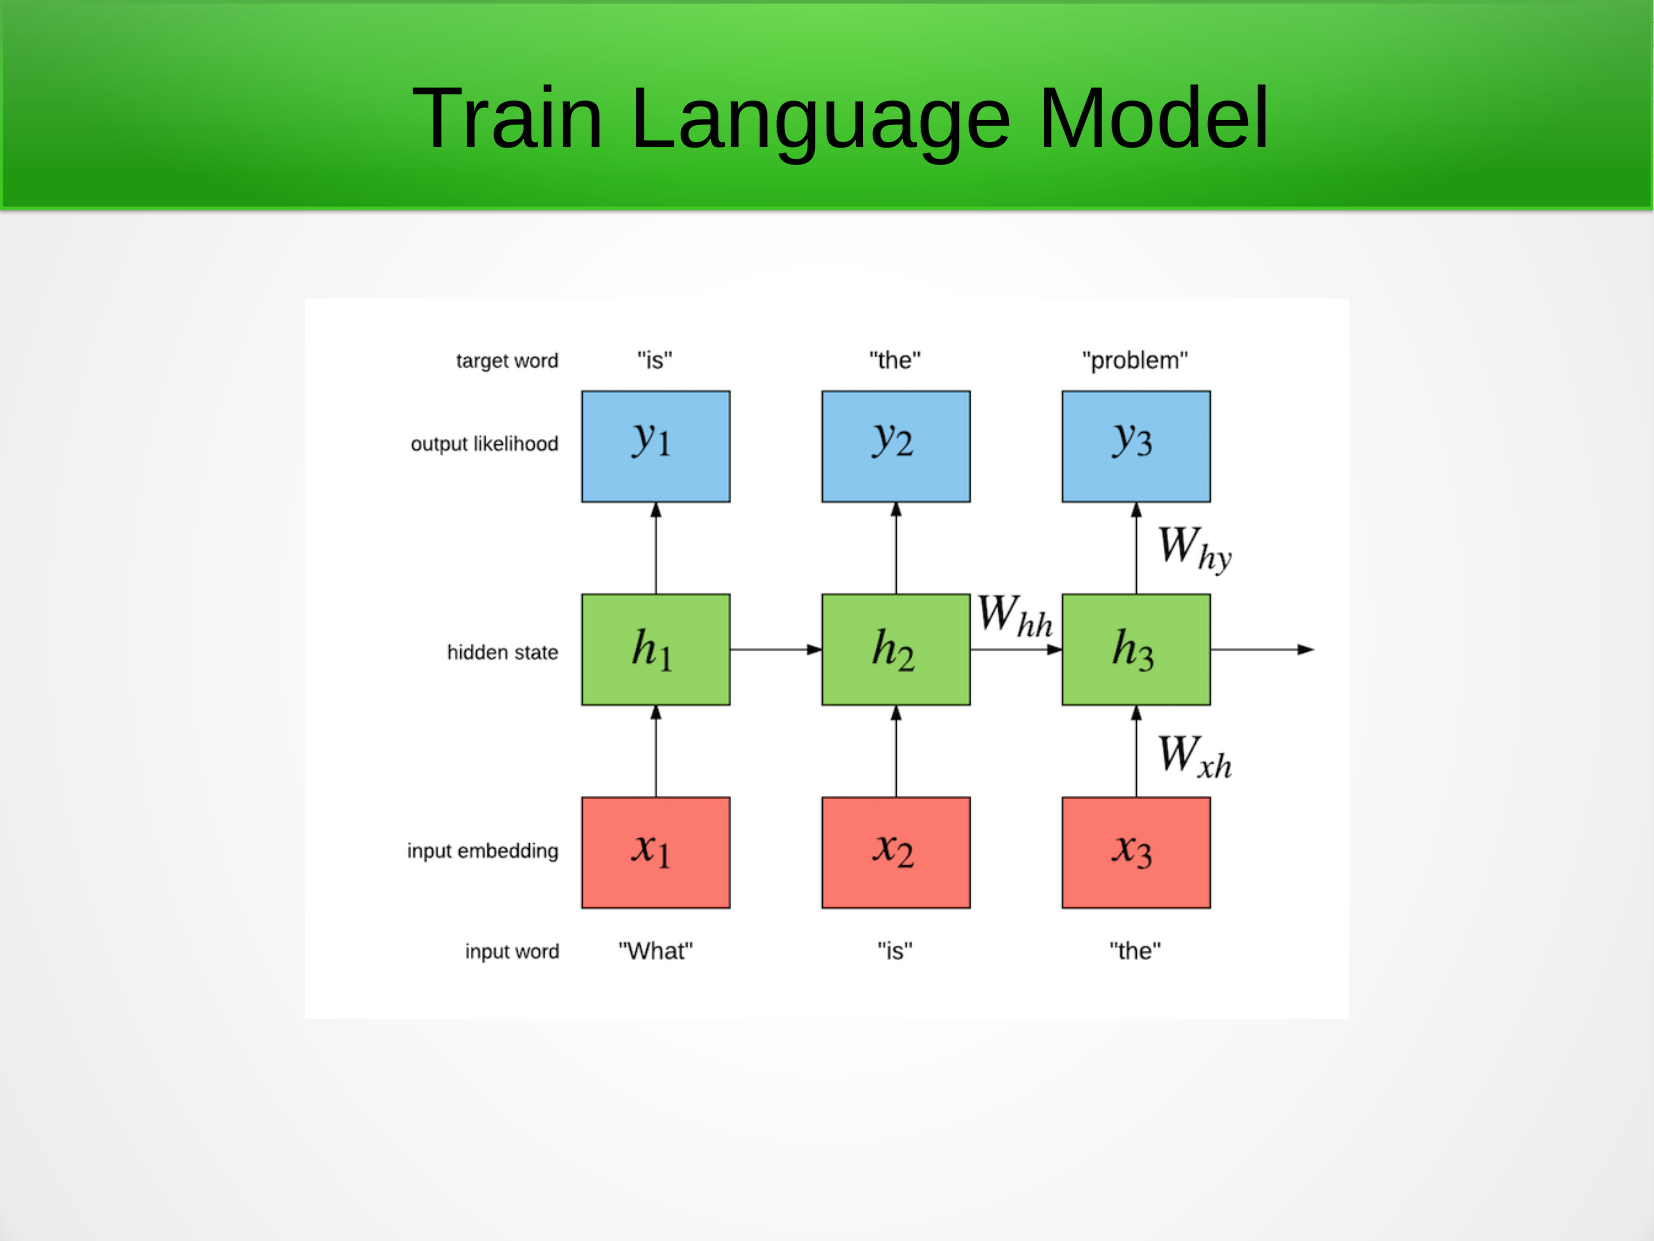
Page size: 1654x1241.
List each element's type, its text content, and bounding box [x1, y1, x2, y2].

title Train Language Model [82, 47, 1571, 189]
picture [305, 299, 1349, 1019]
